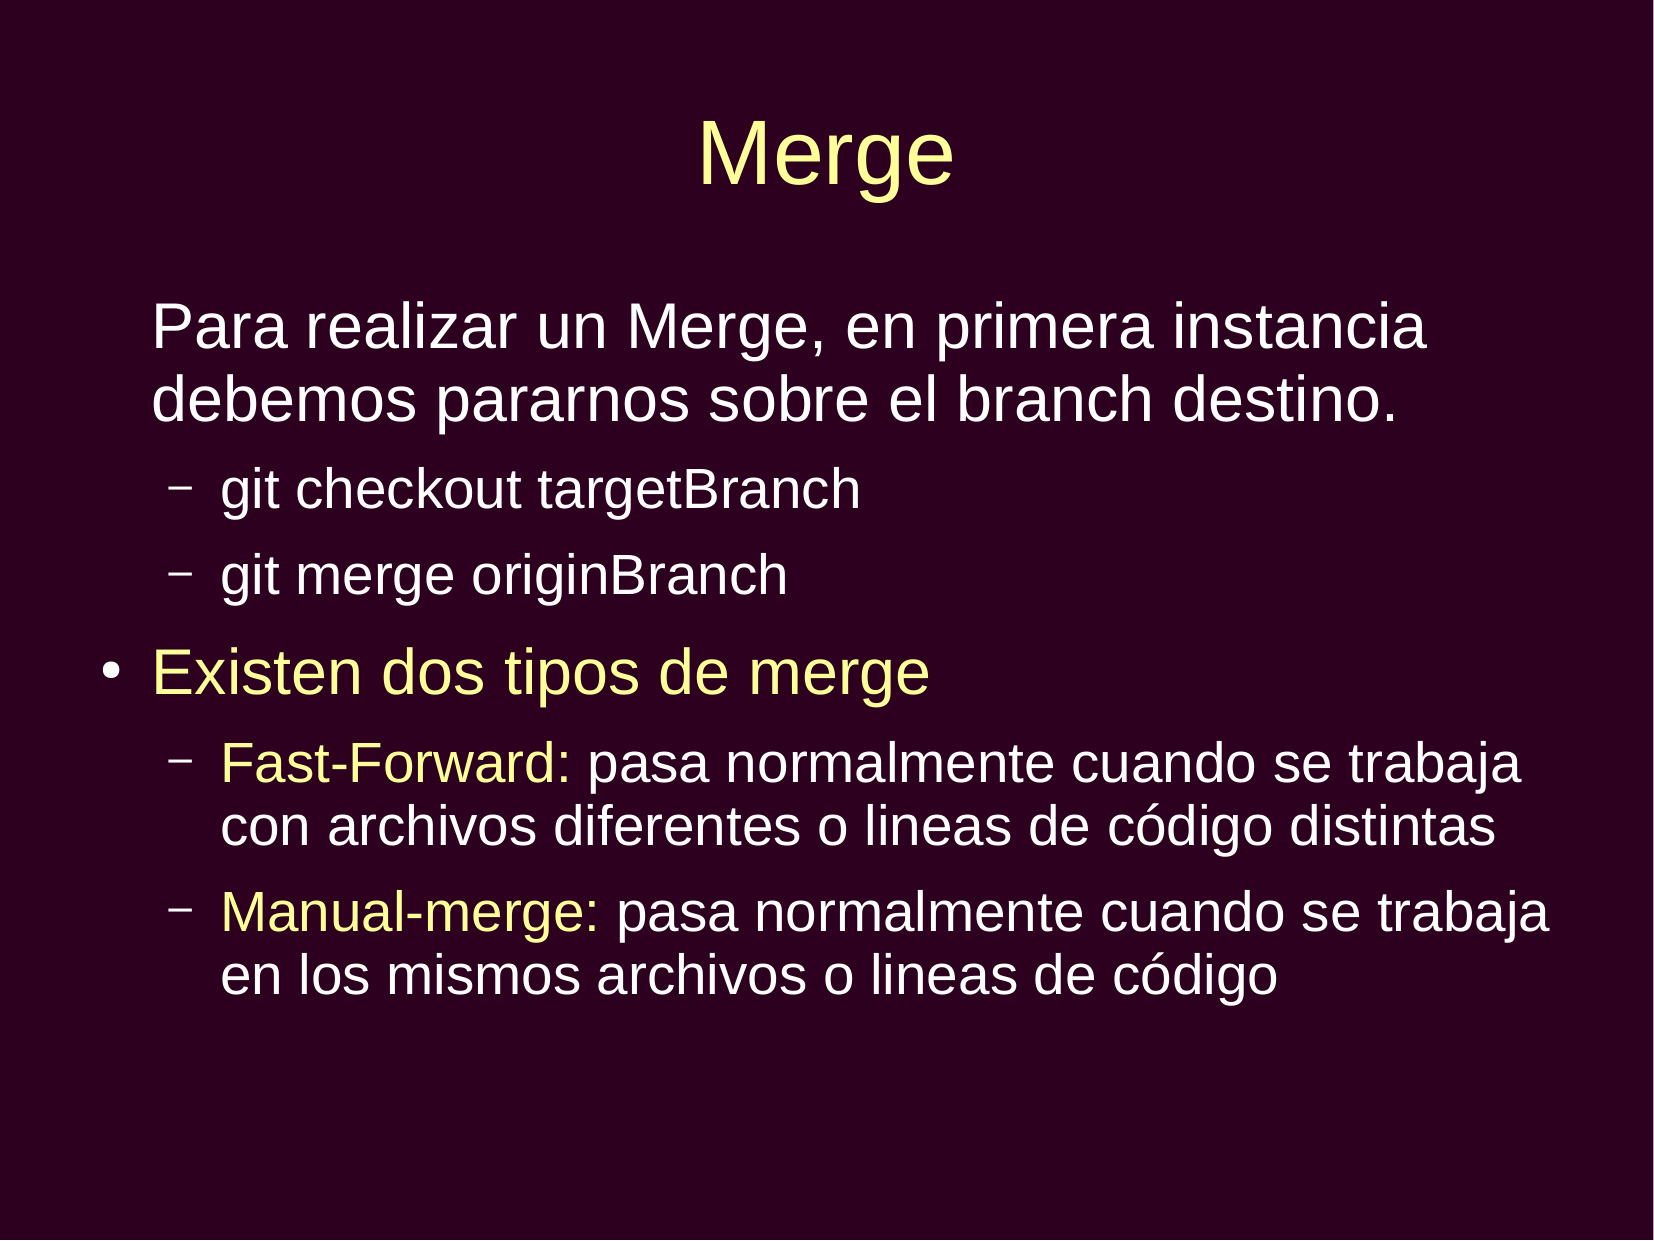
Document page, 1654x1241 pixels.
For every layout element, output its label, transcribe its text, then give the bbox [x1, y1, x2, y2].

title Merge [82, 49, 1571, 257]
list Para realizar un Merge, en primera instancia debemos pararnos sobre el branch destino. git checkout targetBranch git merge originBranch Existen dos tipos de merge Fast-Forward: pasa normalmente cuando se trabaja con archivos diferentes o lineas de código distintas Manual-merge: pasa normalmente cuando se trabaja en los mismos archivos o lineas de código [82, 290, 1571, 1010]
